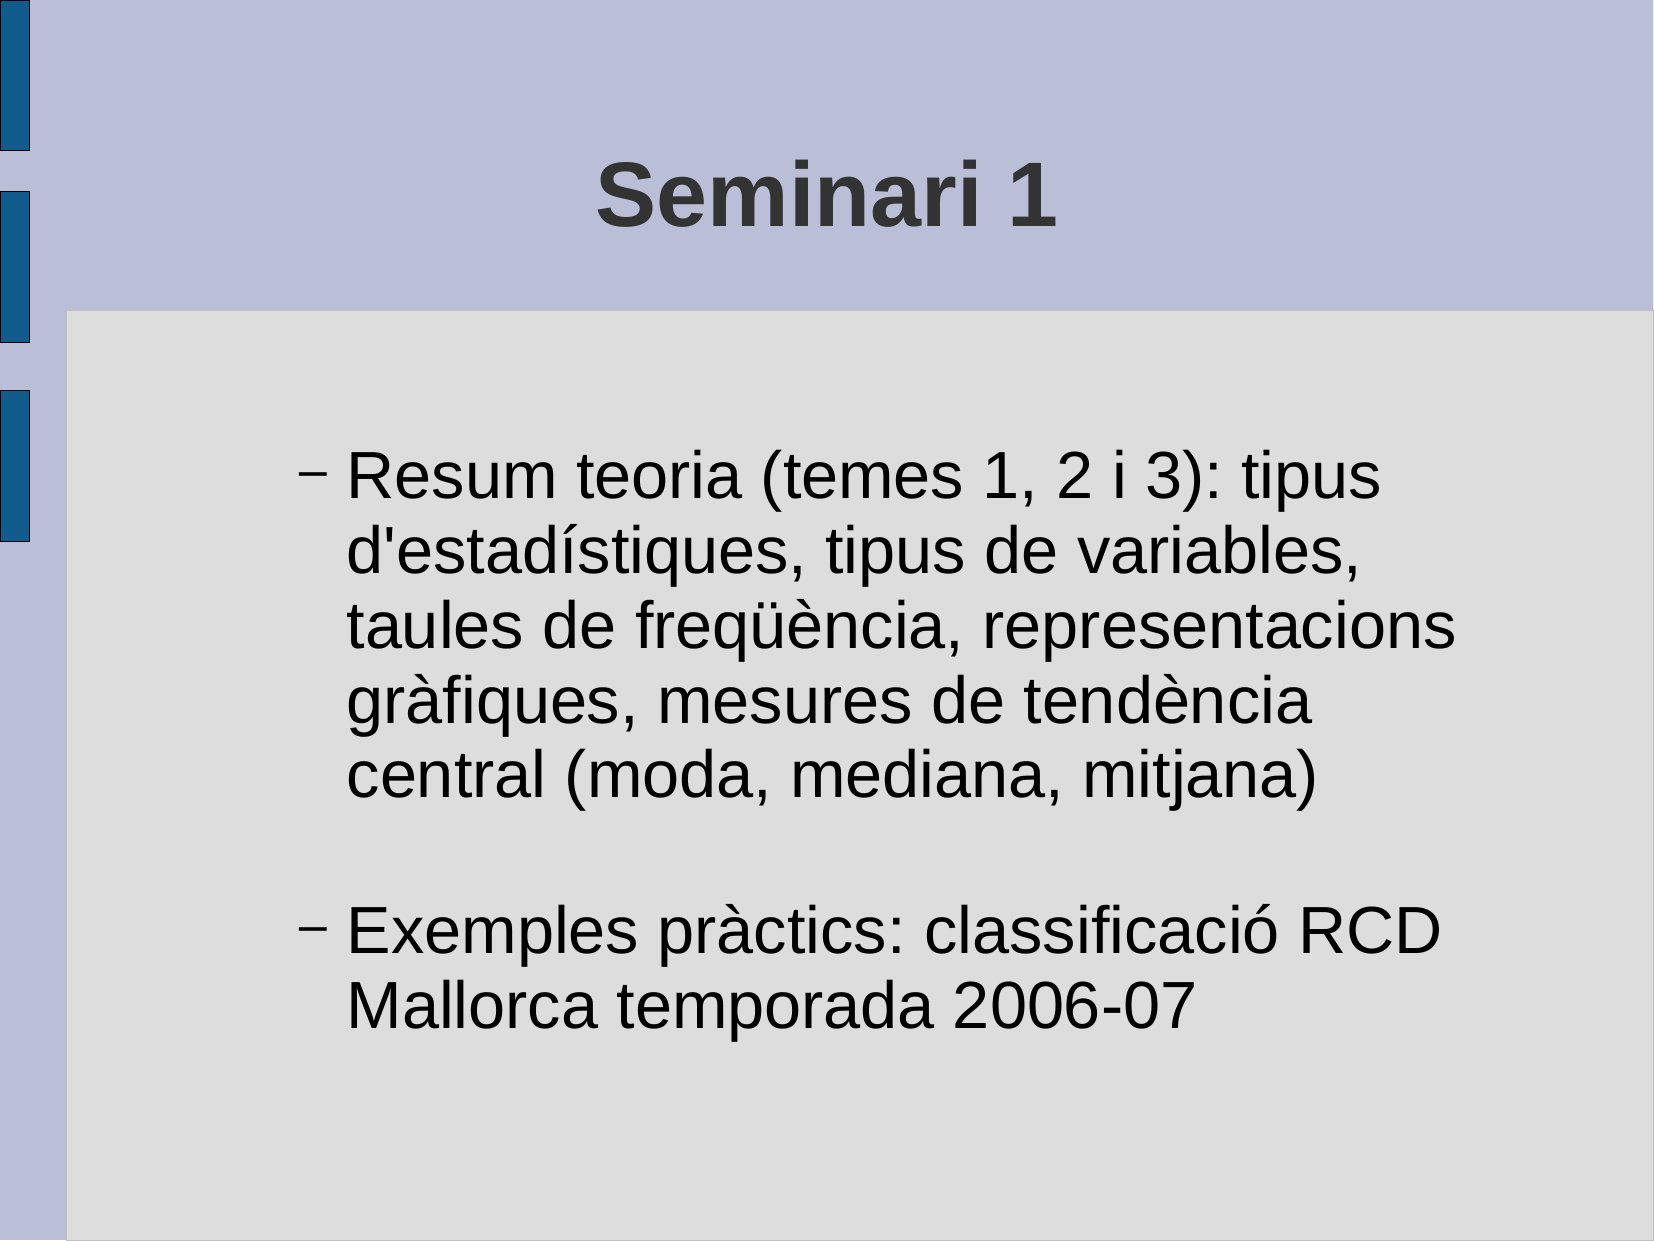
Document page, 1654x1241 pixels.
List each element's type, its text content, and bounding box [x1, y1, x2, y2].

text_box Exemples pràctics: classificació RCD Mallorca temporada 2006-07 [204, 893, 1503, 1043]
title Seminari 1 [121, 91, 1534, 299]
text_box Resum teoria (temes 1, 2 i 3): tipus d'estadístiques, tipus de variables, taules de freqüència, representacions gràfiques, mesures de tendència central (moda, mediana, mitjana) [204, 438, 1503, 813]
list [121, 344, 1534, 1112]
